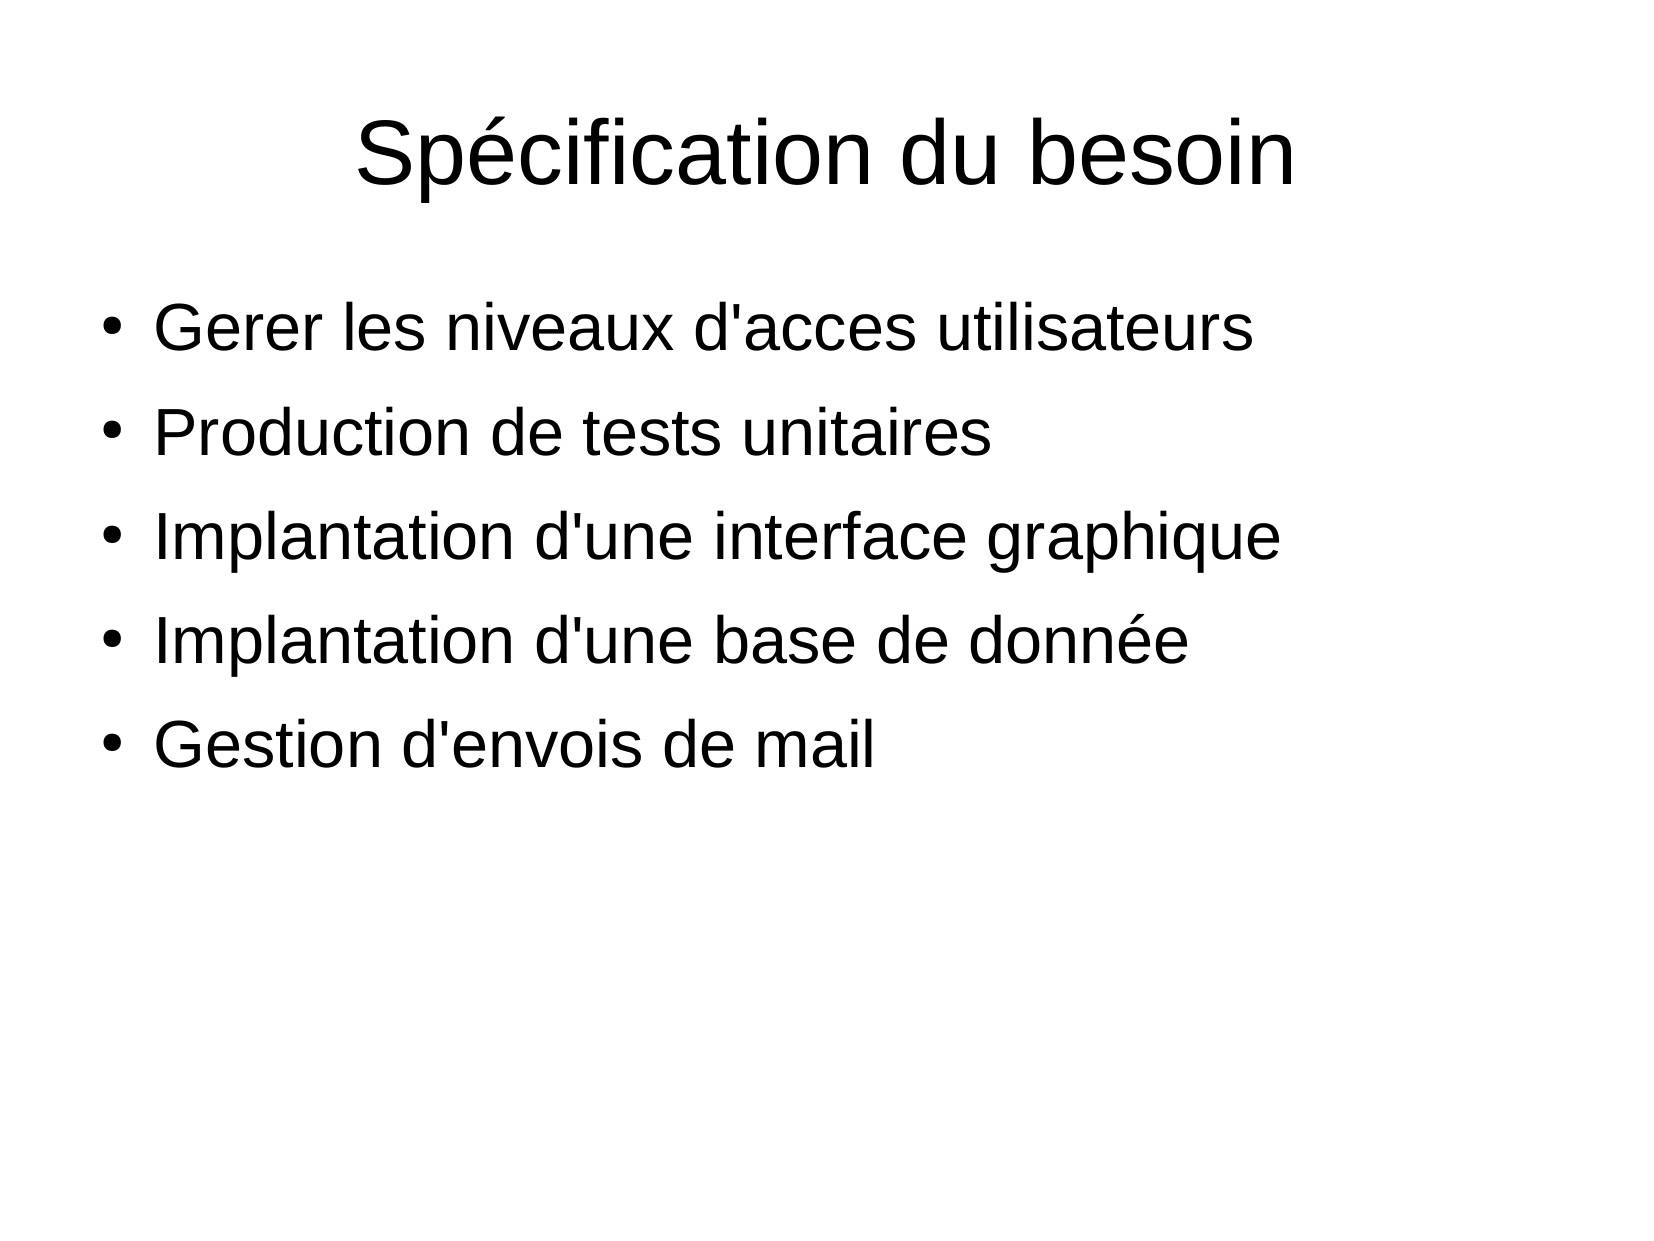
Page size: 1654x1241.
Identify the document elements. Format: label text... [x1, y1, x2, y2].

title Spécification du besoin [82, 49, 1571, 257]
list Gerer les niveaux d'acces utilisateurs Production de tests unitaires Implantation d'une interface graphique Implantation d'une base de donnée Gestion d'envois de mail [82, 290, 1571, 1109]
